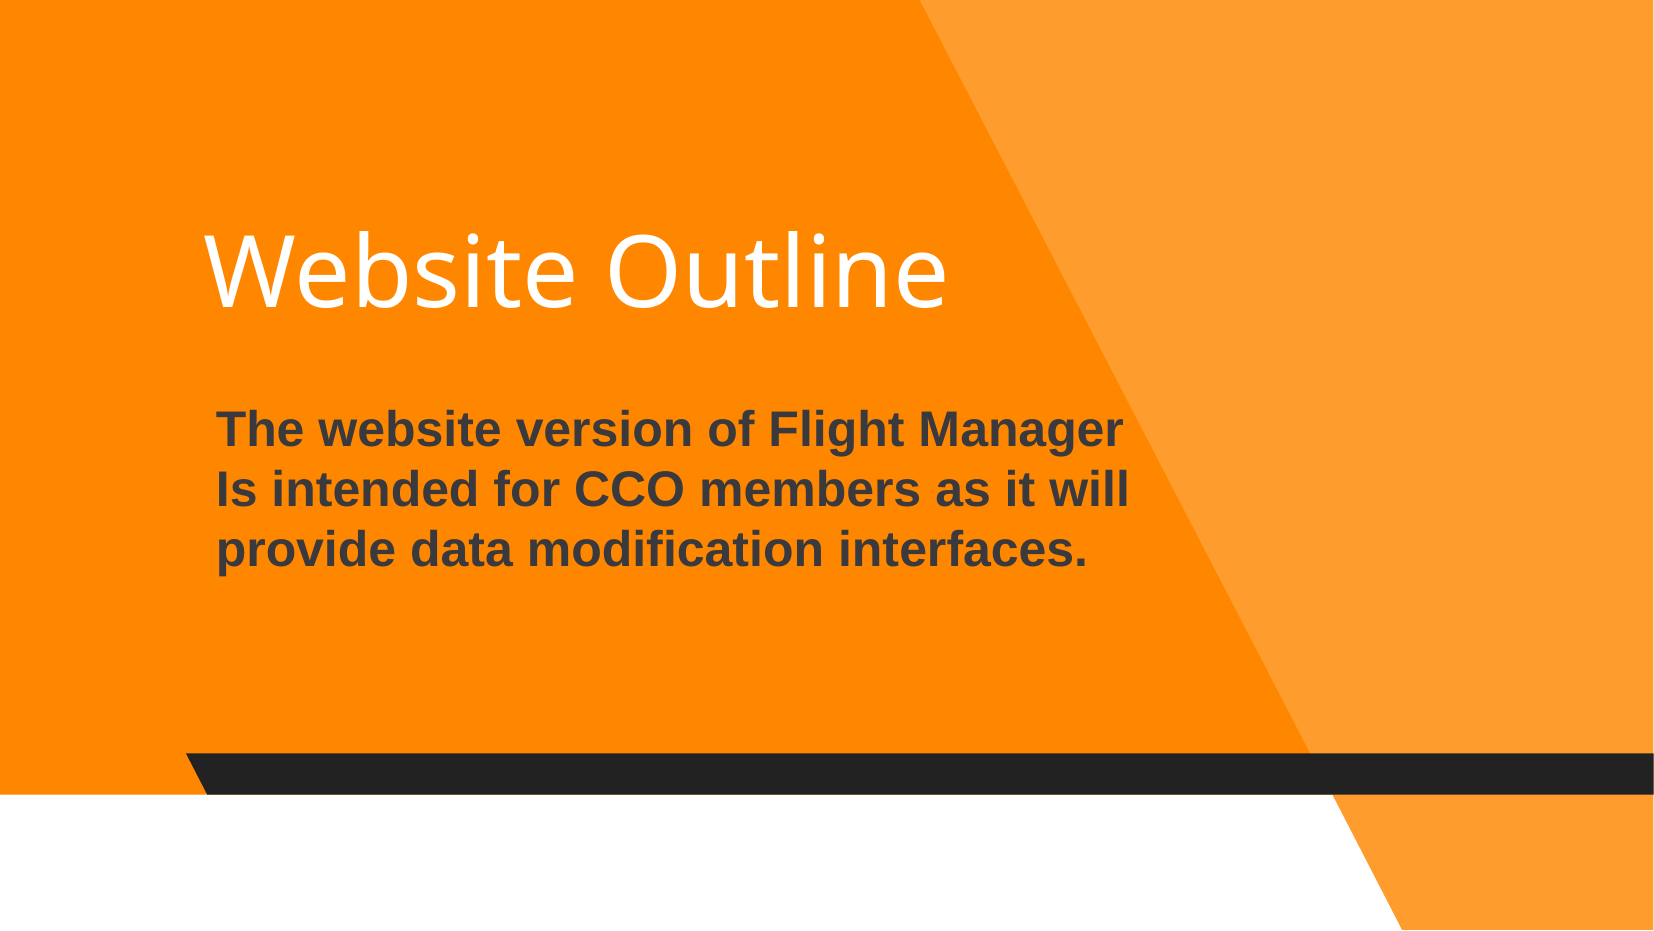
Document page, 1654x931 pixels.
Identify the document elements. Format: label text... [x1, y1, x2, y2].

text_box The website version of Flight Manager Is intended for CCO members as it will provide data modification interfaces. [200, 381, 1322, 485]
title Website Outline [188, 204, 1133, 343]
